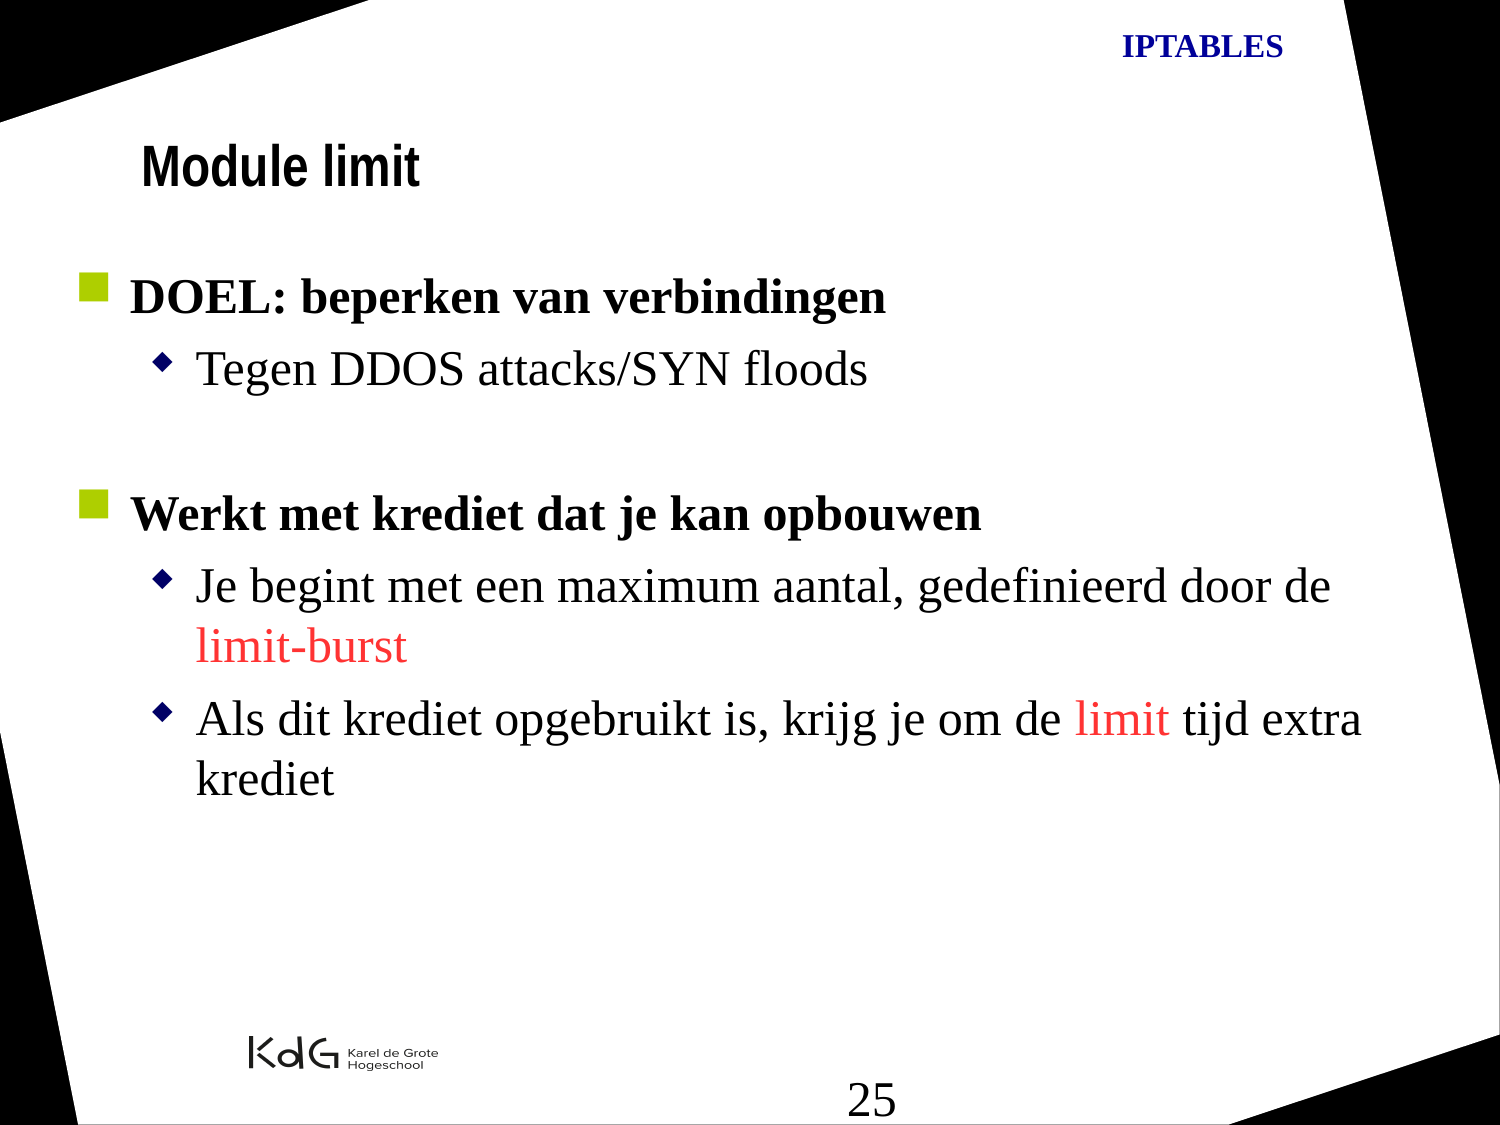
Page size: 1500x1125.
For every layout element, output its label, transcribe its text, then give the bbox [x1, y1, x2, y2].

picture [249, 1036, 438, 1071]
text_box DOEL: beperken van verbindingen Tegen DDOS attacks/SYN floods Werkt met krediet dat je kan opbouwen Je begint met een maximum aantal, gedefinieerd door de limit-burst Als dit krediet opgebruikt is, krijg je om de limit tijd extra krediet [75, 263, 1425, 1006]
text_box Module limit [141, 72, 1447, 253]
